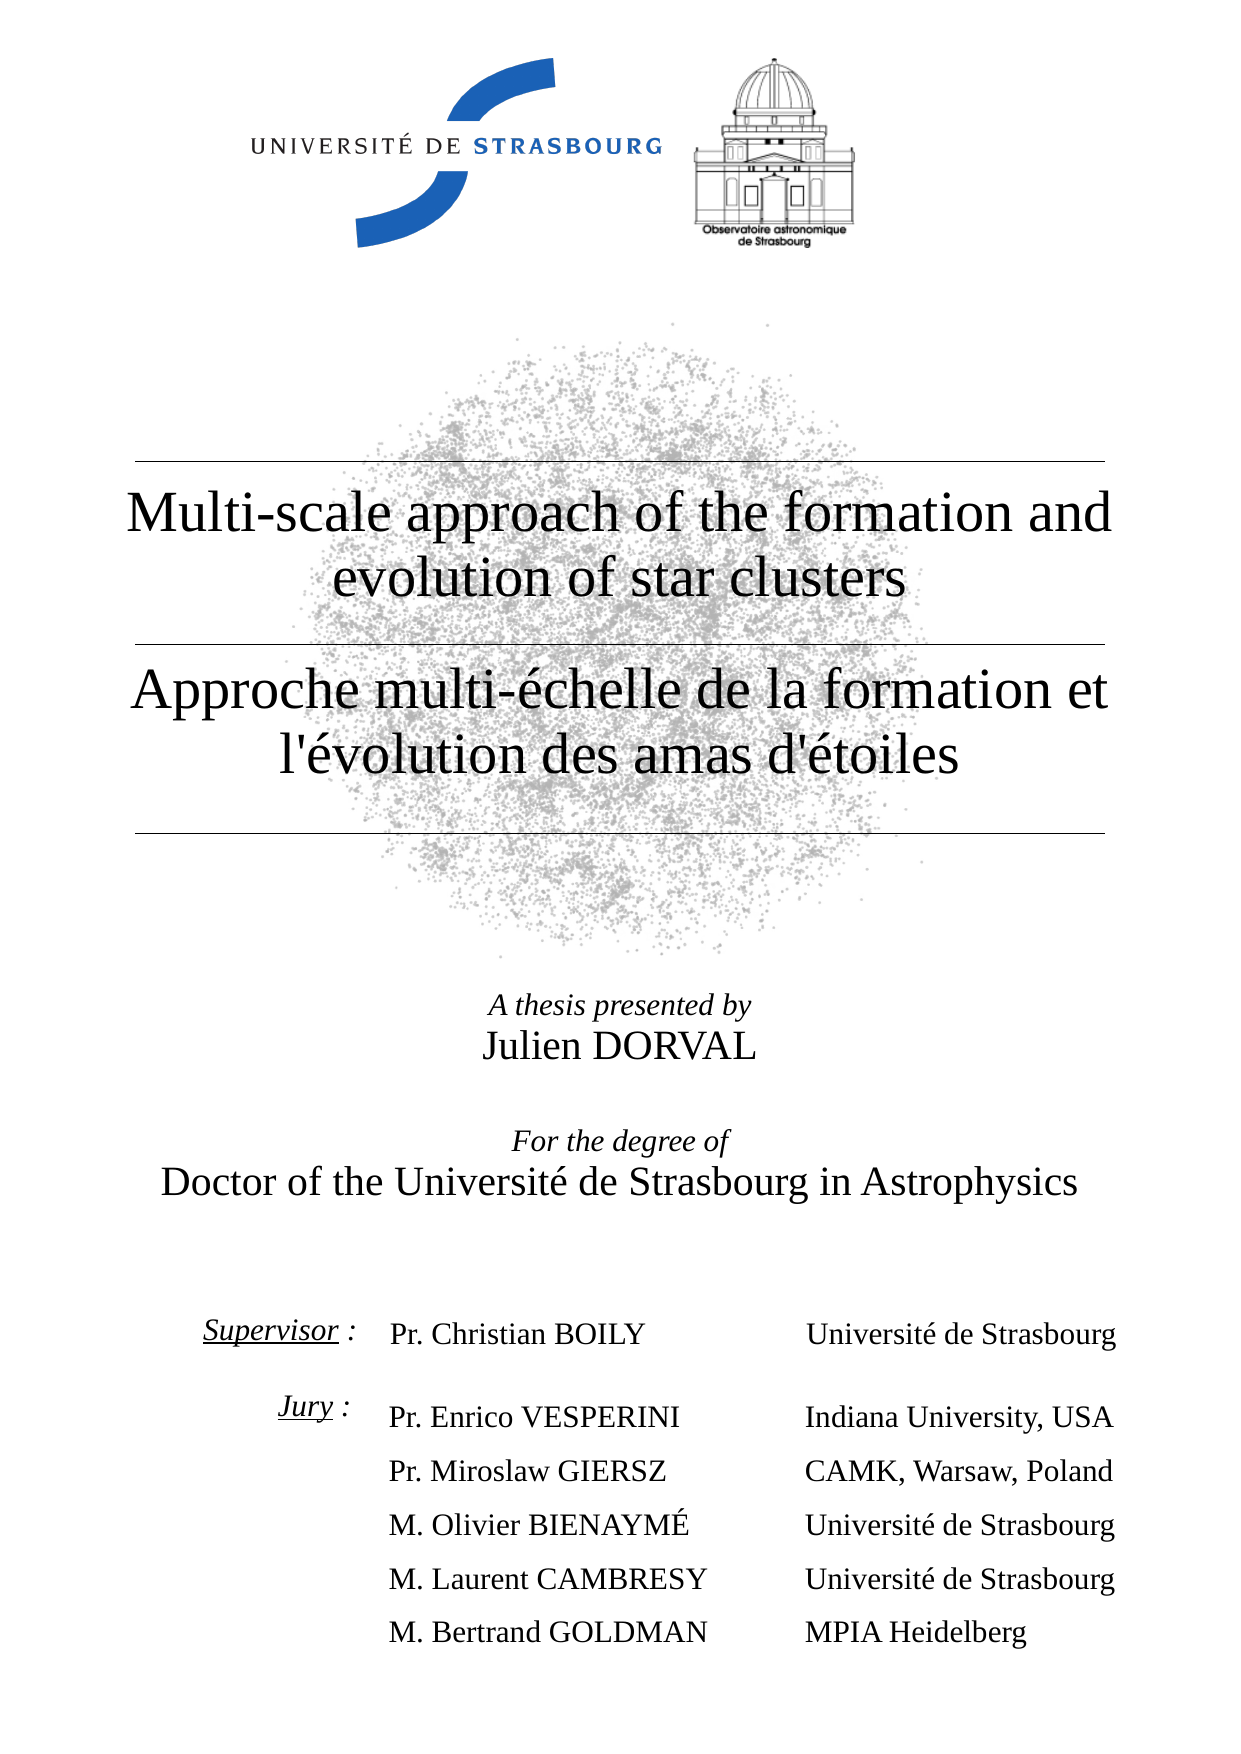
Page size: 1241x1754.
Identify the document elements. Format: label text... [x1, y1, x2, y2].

picture [663, 58, 886, 249]
table_cell Pr. Miroslaw GIERSZ [383, 1448, 799, 1502]
table_cell Université de Strasbourg [799, 1555, 1215, 1609]
text_box Supervisor : [147, 1305, 373, 1362]
text_box Approche multi-échelle de la formation et l'évolution des amas d'étoiles [59, 649, 1182, 827]
text_box [59, 307, 1182, 472]
text_box Jury : [141, 1381, 367, 1439]
text_box For the degree of Doctor of the Université de Strasbourg in Astrophysics [59, 1116, 1182, 1229]
text_box Multi-scale approach of the formation and evolution of star clusters [59, 472, 1182, 645]
table_cell CAMK, Warsaw, Poland [799, 1448, 1215, 1502]
table_header Université de Strasbourg [800, 1311, 1241, 1366]
table_cell MPIA Heidelberg [799, 1609, 1215, 1663]
table_header Pr. Enrico VESPERINI [383, 1394, 799, 1448]
table_cell Université de Strasbourg [799, 1502, 1215, 1555]
table_cell M. Olivier BIENAYMÉ [383, 1502, 799, 1555]
table_header Pr. Christian BOILY [384, 1311, 800, 1366]
picture [251, 58, 662, 249]
text_box A thesis presented by Julien DORVAL [342, 980, 898, 1094]
text_box [59, 645, 1182, 649]
text_box [59, 827, 1182, 981]
table_header Indiana University, USA [799, 1394, 1215, 1448]
table_cell M. Bertrand GOLDMAN [383, 1609, 799, 1663]
table_cell M. Laurent CAMBRESY [383, 1555, 799, 1609]
